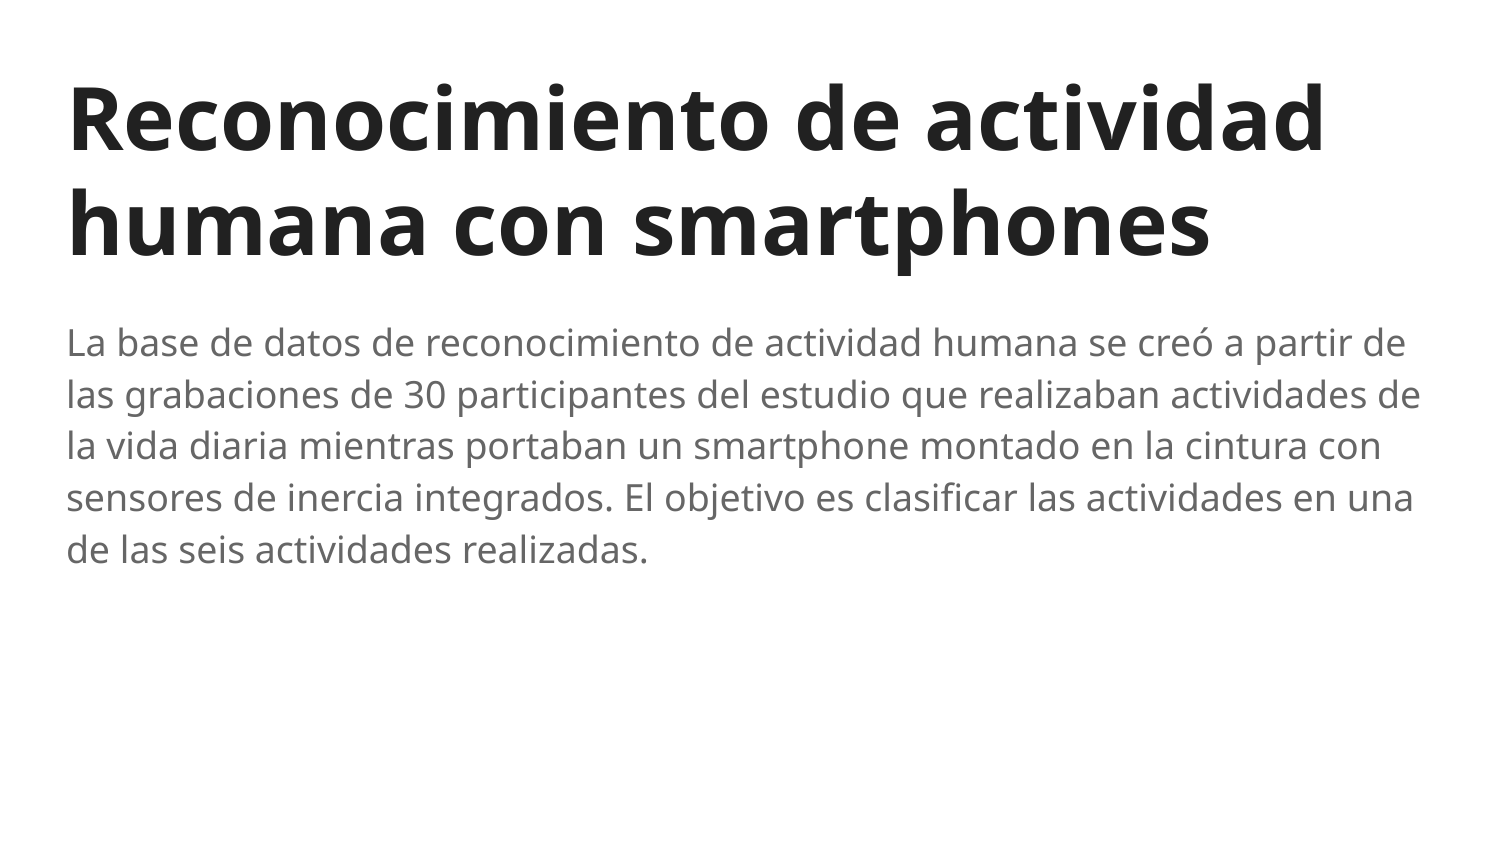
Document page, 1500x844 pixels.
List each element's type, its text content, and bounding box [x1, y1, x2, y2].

list La base de datos de reconocimiento de actividad humana se creó a partir de las grabaciones de 30 participantes del estudio que realizaban actividades de la vida diaria mientras portaban un smartphone montado en la cintura con sensores de inercia integrados. El objetivo es clasificar las actividades en una de las seis actividades realizadas. [51, 297, 1449, 750]
title Reconocimiento de actividad humana con smartphones [51, 48, 1449, 180]
